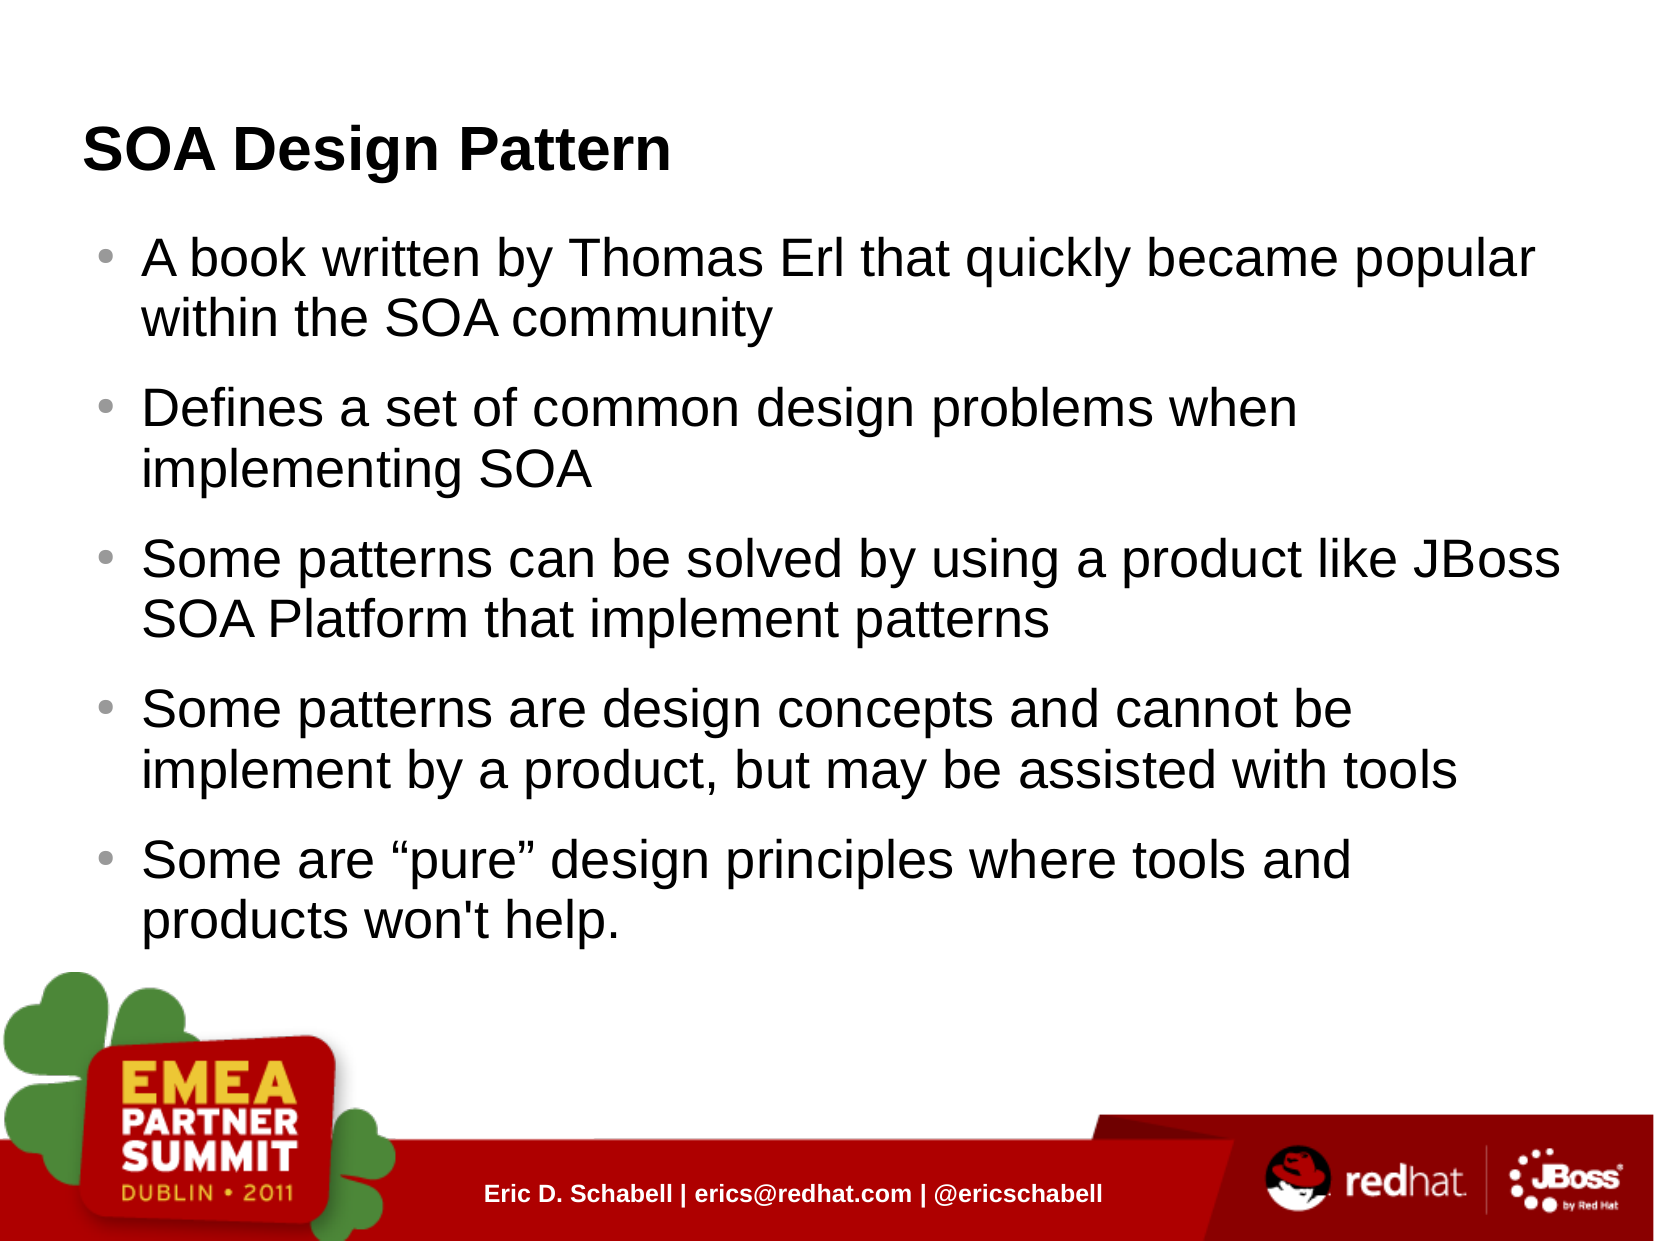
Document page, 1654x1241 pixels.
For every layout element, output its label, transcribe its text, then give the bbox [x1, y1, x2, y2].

list A book written by Thomas Erl that quickly became popular within the SOA community Defines a set of common design problems when implementing SOA Some patterns can be solved by using a product like JBoss SOA Platform that implement patterns Some patterns are design concepts and cannot be implement by a product, but may be assisted with tools Some are “pure” design principles where tools and products won't help. [80, 227, 1570, 1006]
title SOA Design Pattern [82, 62, 1571, 236]
picture [0, 972, 1654, 1241]
